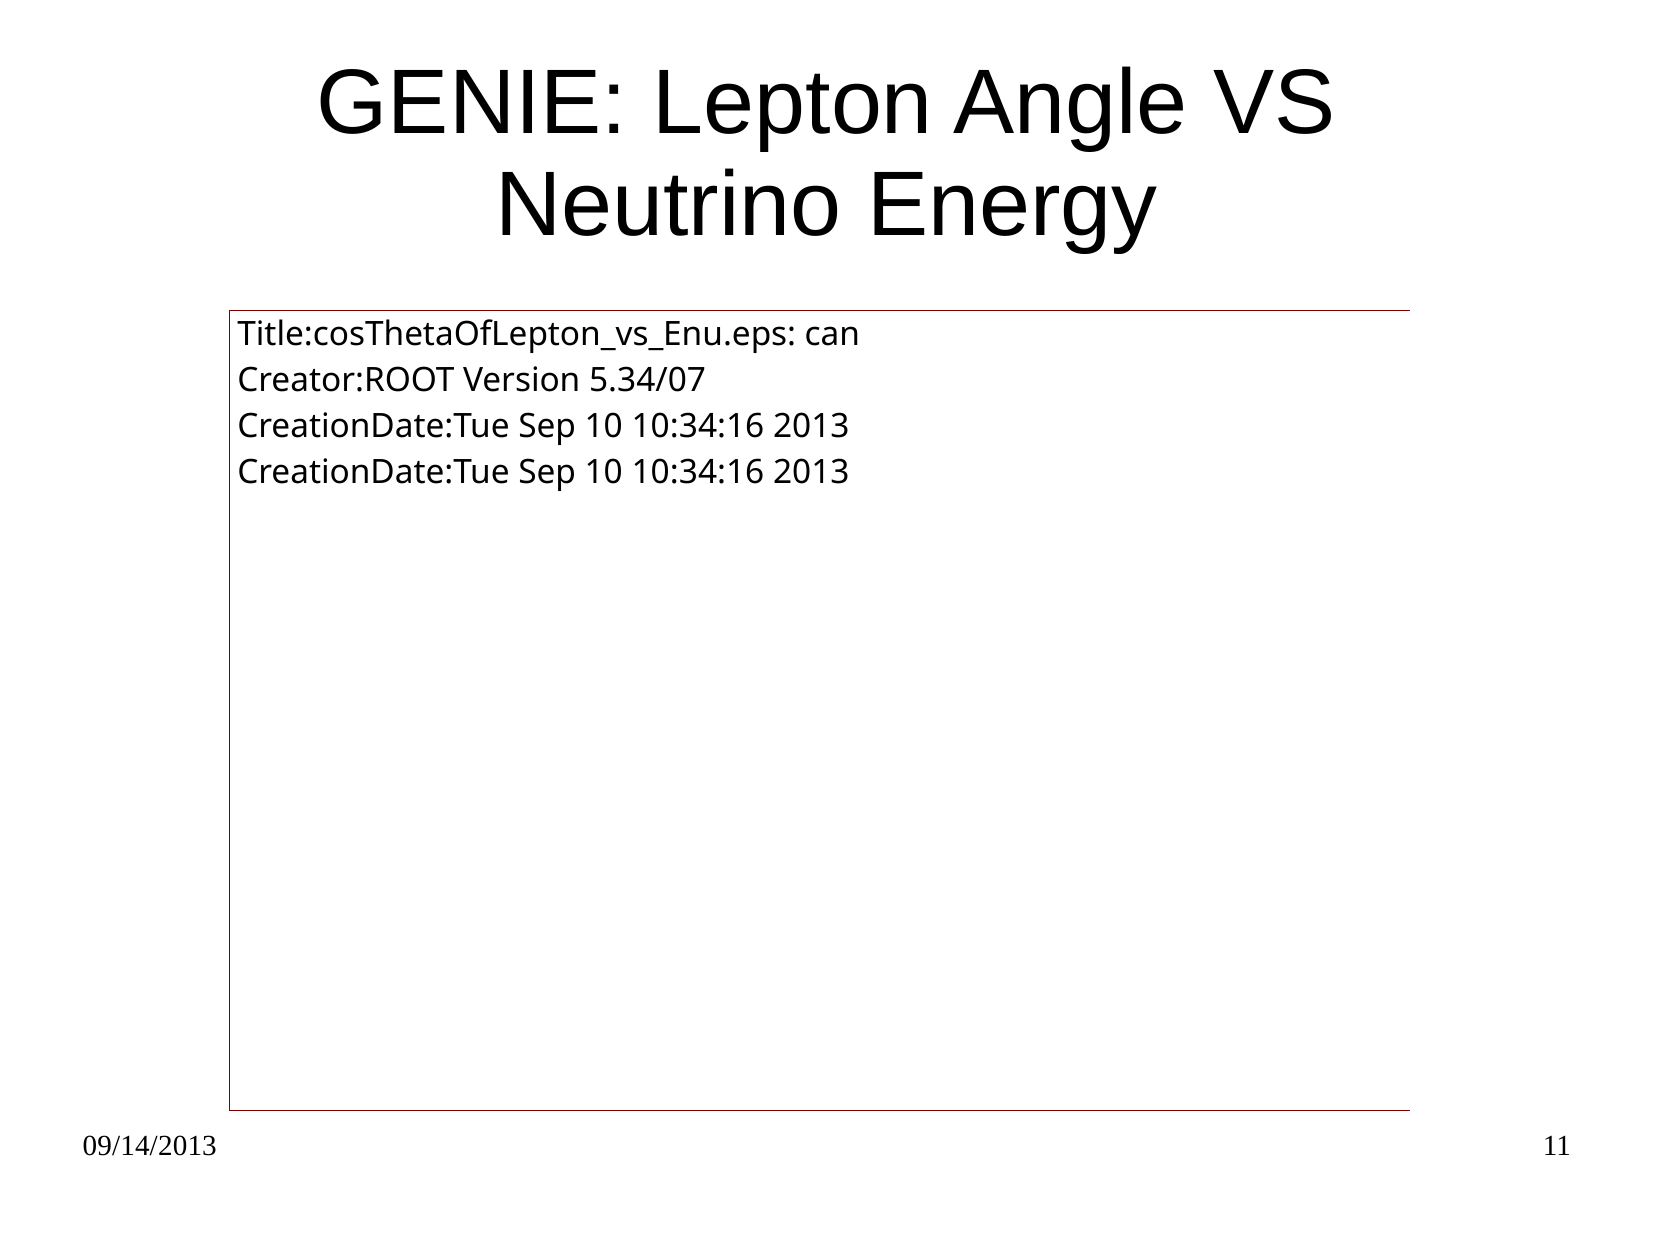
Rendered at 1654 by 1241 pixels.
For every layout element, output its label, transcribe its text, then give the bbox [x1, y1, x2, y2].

picture [226, 307, 1411, 1111]
title GENIE: Lepton Angle VS Neutrino Energy [82, 49, 1571, 257]
